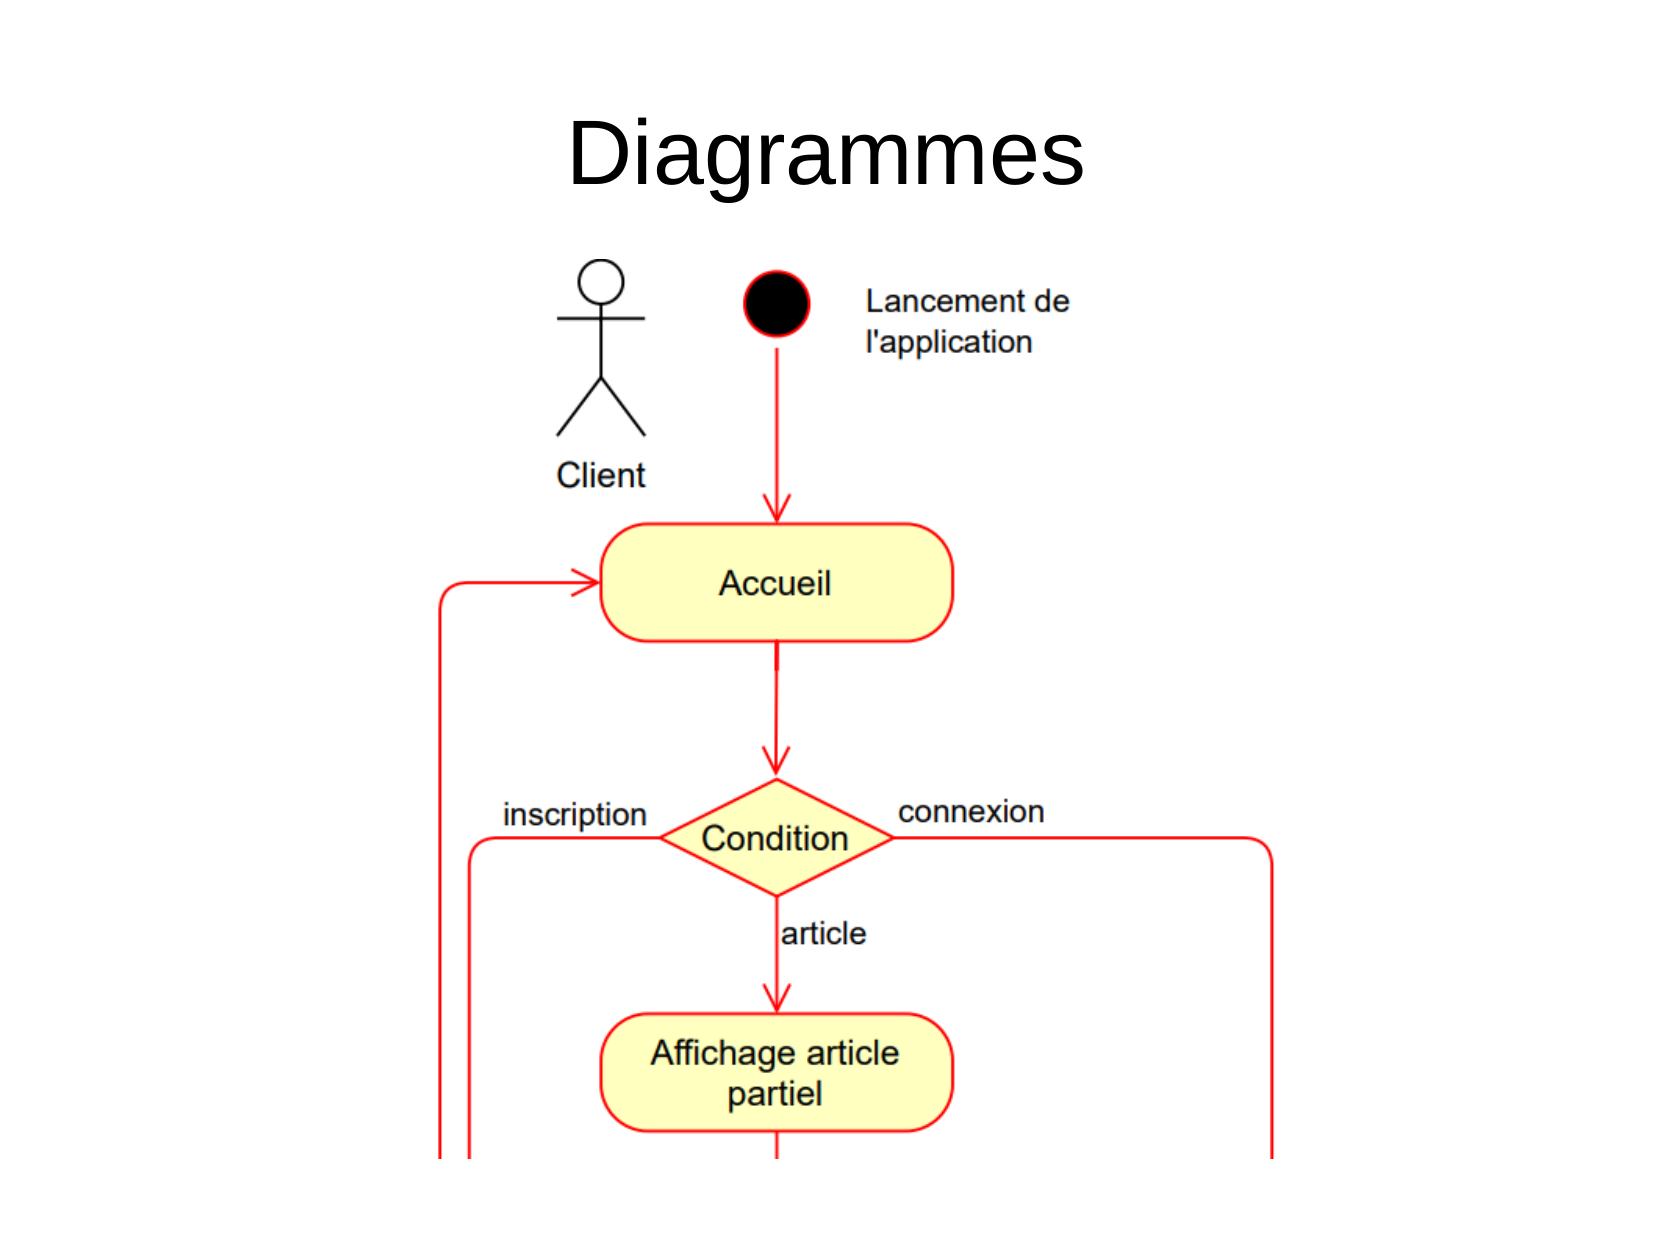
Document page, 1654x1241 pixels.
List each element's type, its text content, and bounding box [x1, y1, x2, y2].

picture [254, 259, 1430, 1159]
title Diagrammes [82, 49, 1571, 257]
